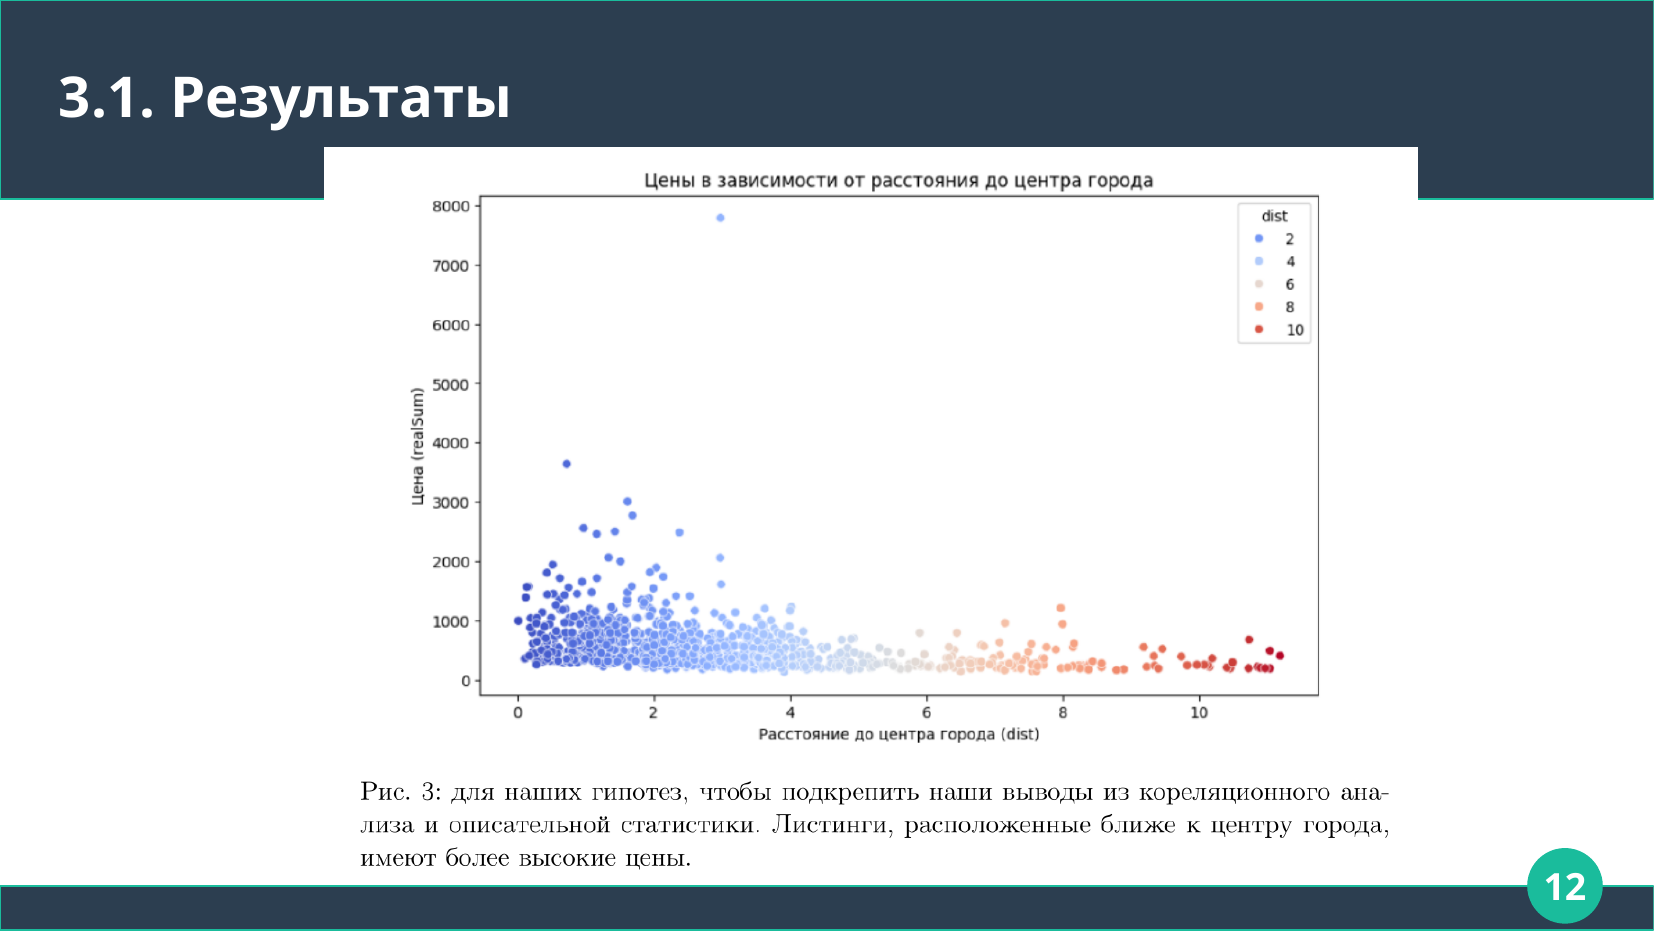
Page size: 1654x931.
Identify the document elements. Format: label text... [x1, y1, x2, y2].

title 3.1. Результаты [59, 37, 1595, 156]
picture [324, 147, 1418, 876]
